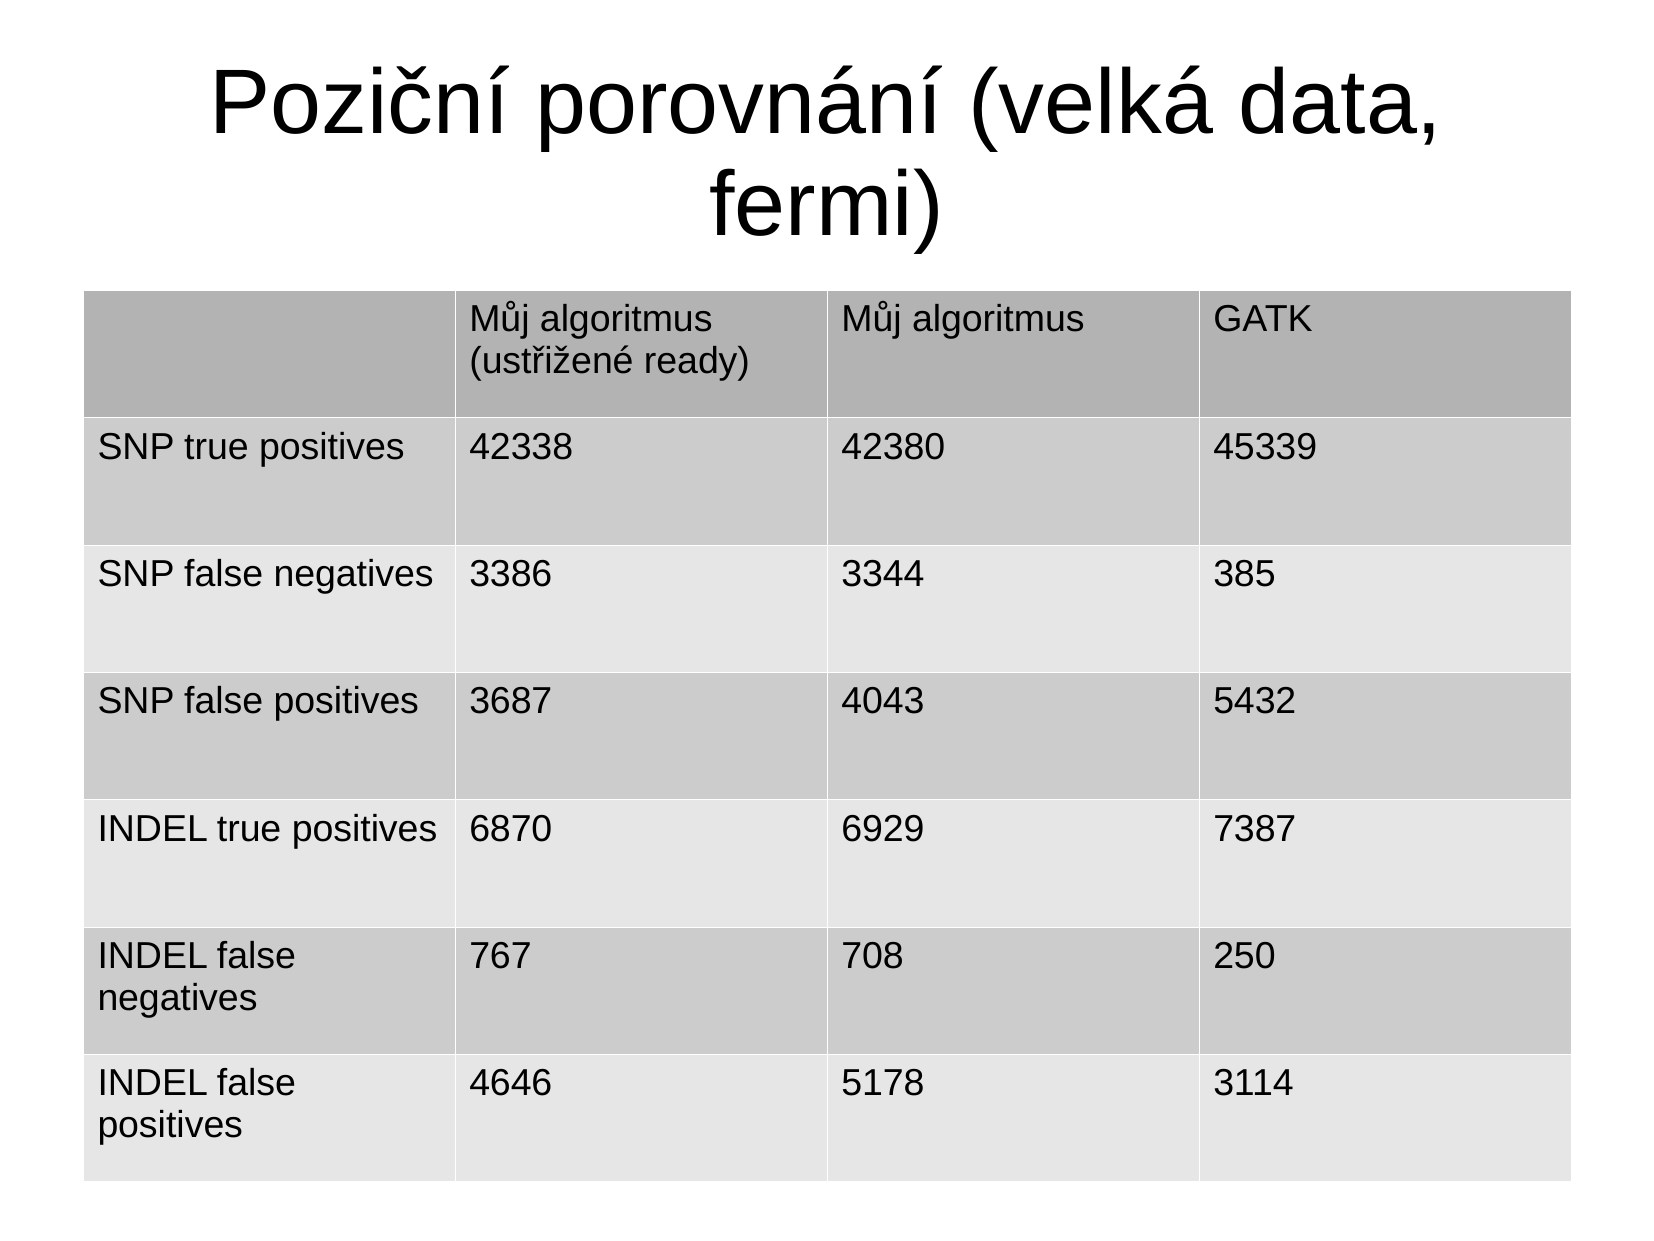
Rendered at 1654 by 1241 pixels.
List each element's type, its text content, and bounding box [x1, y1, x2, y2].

table_cell 6929 [828, 800, 1199, 927]
table_cell 708 [828, 928, 1199, 1054]
table_header GATK [1200, 291, 1571, 417]
table_cell INDEL false negatives [84, 928, 455, 1054]
table_cell 5432 [1200, 673, 1571, 799]
table_header Můj algoritmus (ustřižené ready) [456, 291, 827, 417]
table_cell 3344 [828, 546, 1199, 672]
title Poziční porovnání (velká data, fermi) [82, 49, 1571, 257]
table_cell 3114 [1200, 1055, 1571, 1181]
table_cell SNP true positives [84, 418, 455, 545]
table_cell 45339 [1200, 418, 1571, 545]
table_cell SNP false negatives [84, 546, 455, 672]
table_cell 42338 [456, 418, 827, 545]
table_header [84, 291, 455, 417]
table_cell SNP false positives [84, 673, 455, 799]
table_cell 3687 [456, 673, 827, 799]
table_cell 385 [1200, 546, 1571, 672]
table_cell 3386 [456, 546, 827, 672]
table_cell 5178 [828, 1055, 1199, 1181]
table_cell 4646 [456, 1055, 827, 1181]
table_cell 6870 [456, 800, 827, 927]
table_cell 250 [1200, 928, 1571, 1054]
table_header Můj algoritmus [828, 291, 1199, 417]
table_cell 4043 [828, 673, 1199, 799]
table_cell INDEL false positives [84, 1055, 455, 1181]
table_cell 7387 [1200, 800, 1571, 927]
table_cell 42380 [828, 418, 1199, 545]
table_cell 767 [456, 928, 827, 1054]
table_cell INDEL true positives [84, 800, 455, 927]
